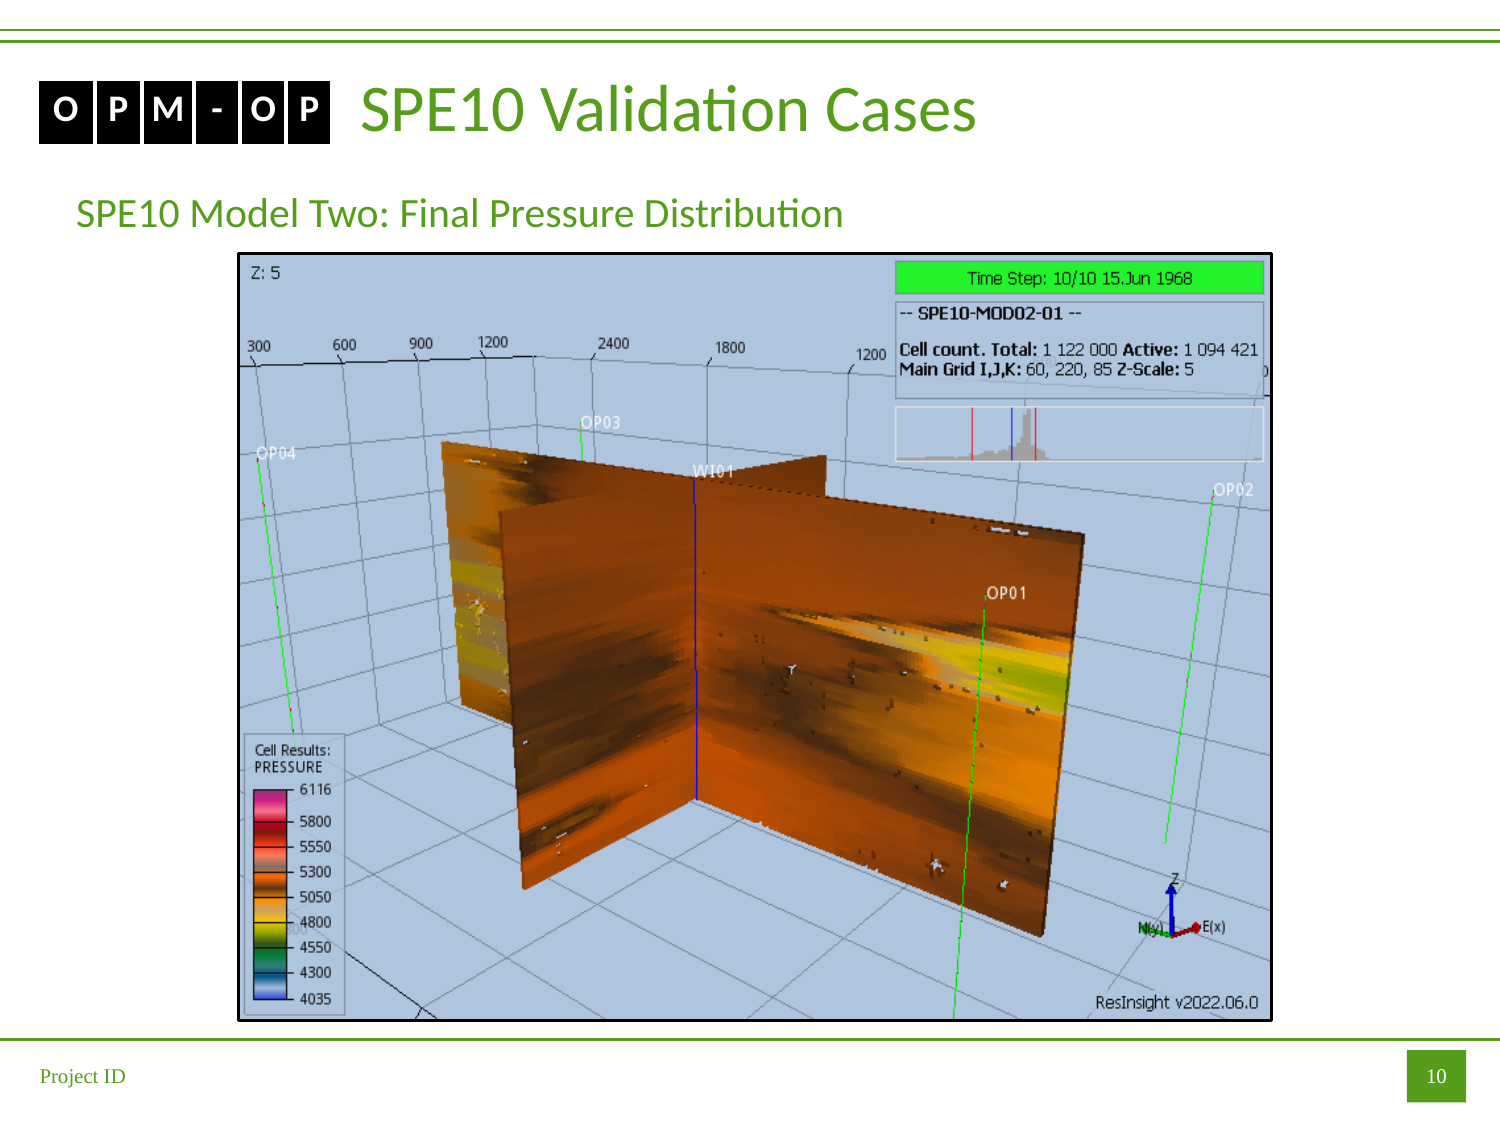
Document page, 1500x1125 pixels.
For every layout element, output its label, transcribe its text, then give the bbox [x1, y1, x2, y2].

picture [240, 254, 1271, 1020]
list SPE10 Model Two: Final Pressure Distribution [76, 196, 1427, 279]
title SPE10 Validation Cases [360, 69, 1425, 161]
